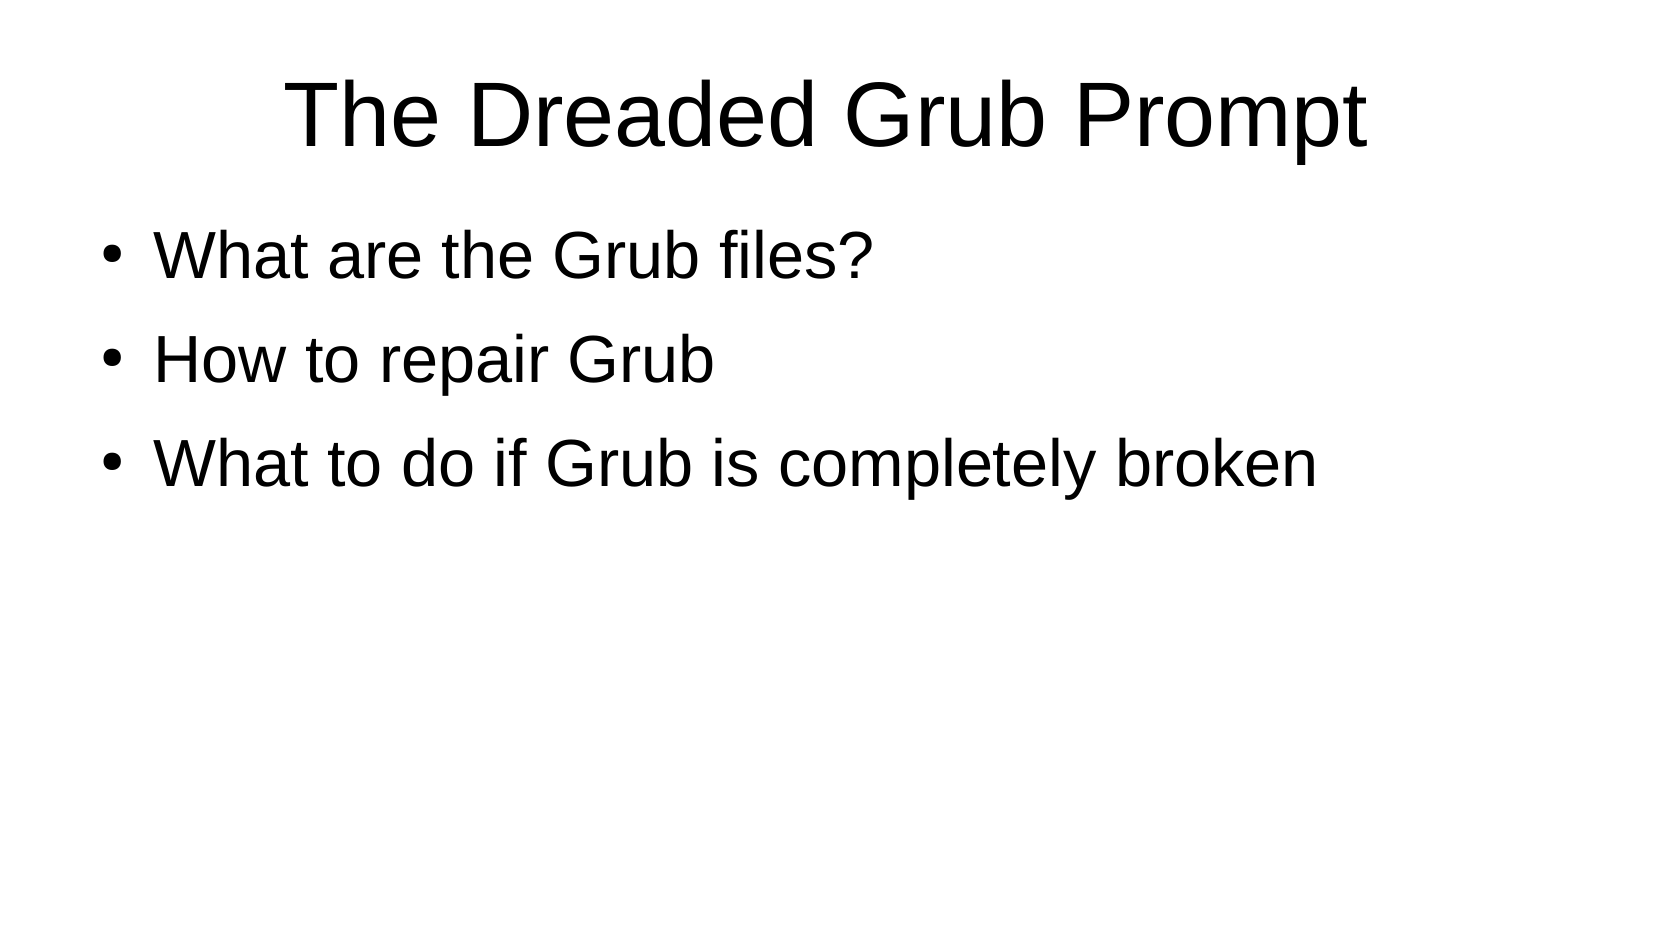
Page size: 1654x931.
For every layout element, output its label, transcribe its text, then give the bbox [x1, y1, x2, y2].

list What are the Grub files? How to repair Grub What to do if Grub is completely broken [82, 217, 1571, 758]
title The Dreaded Grub Prompt [82, 37, 1571, 193]
